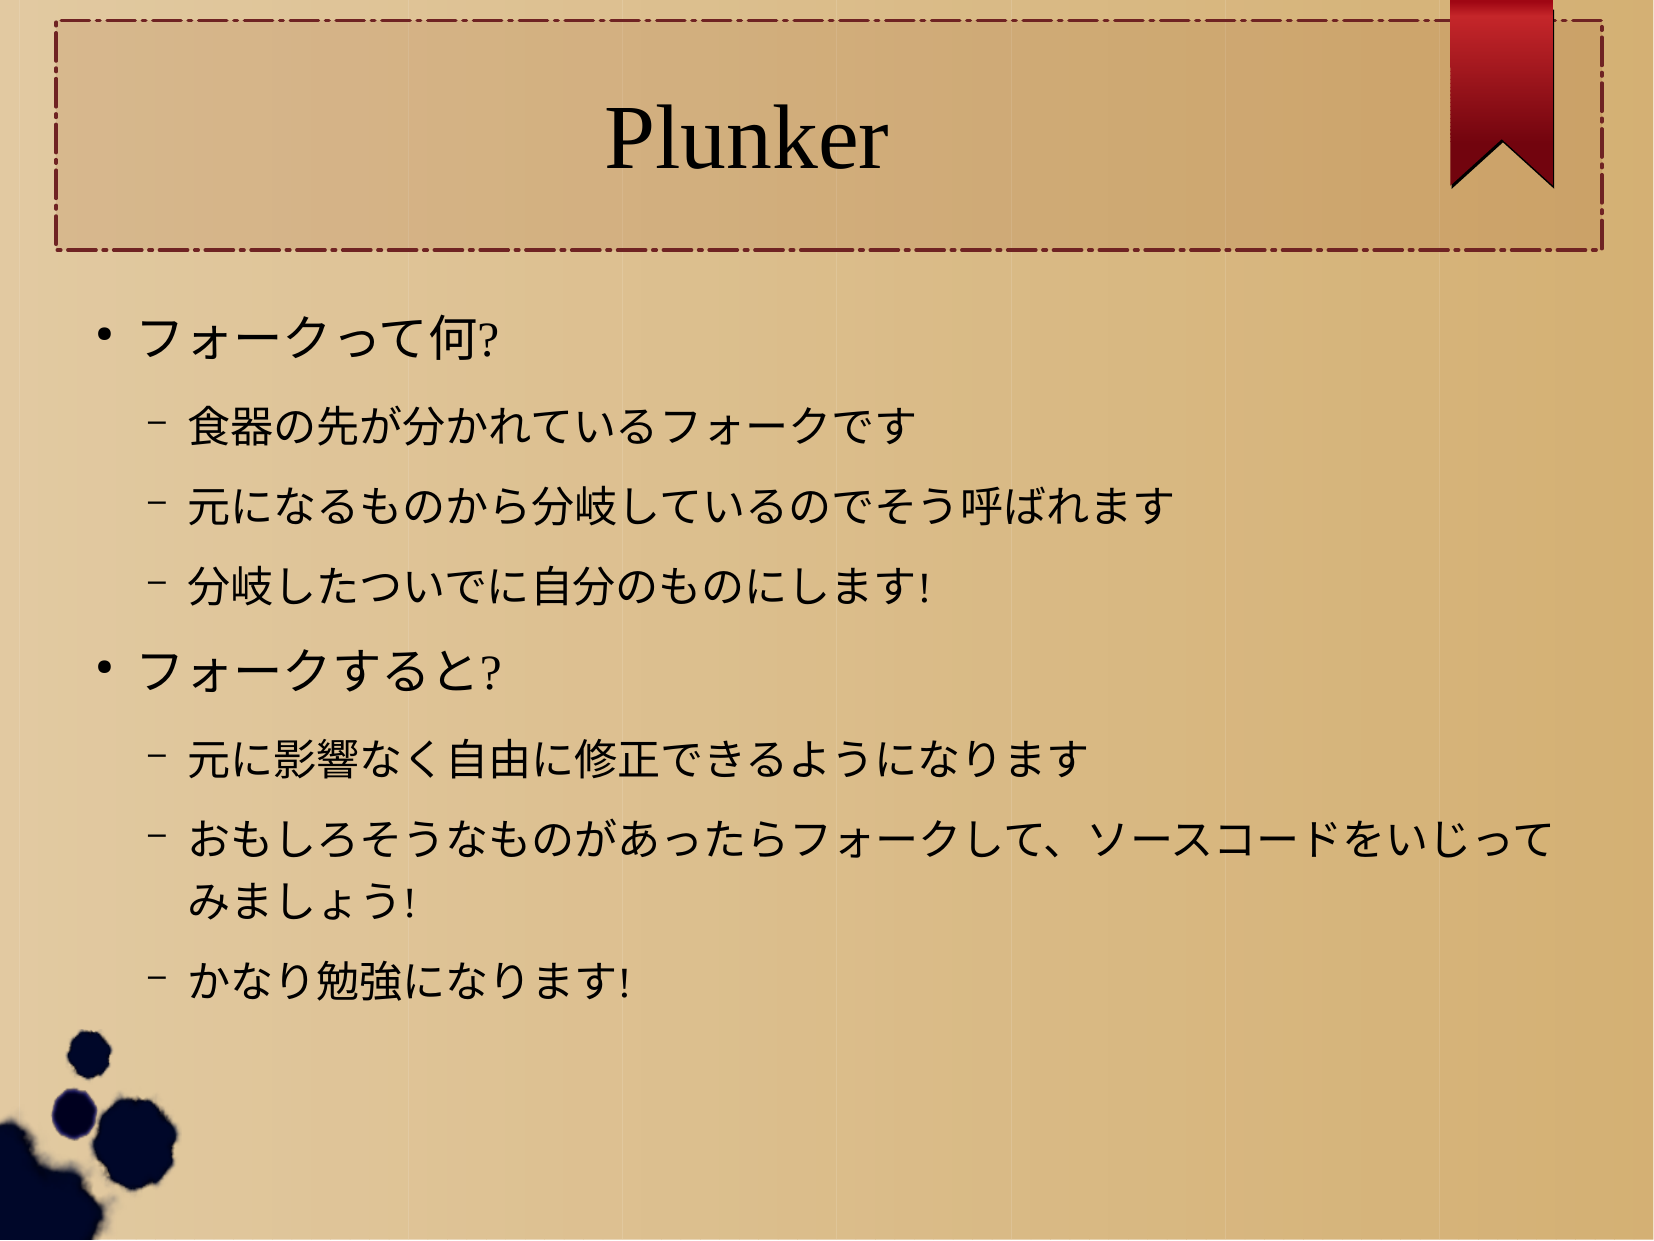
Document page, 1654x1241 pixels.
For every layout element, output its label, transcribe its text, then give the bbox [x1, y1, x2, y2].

title Plunker [82, 47, 1412, 229]
list フォークって何? 食器の先が分かれているフォークです 元になるものから分岐しているのでそう呼ばれます 分岐したついでに自分のものにします! フォークすると? 元に影響なく自由に修正できるようになります おもしろそうなものがあったらフォークして、ソースコードをいじってみましょう! かなり勉強になります! [82, 299, 1571, 1019]
